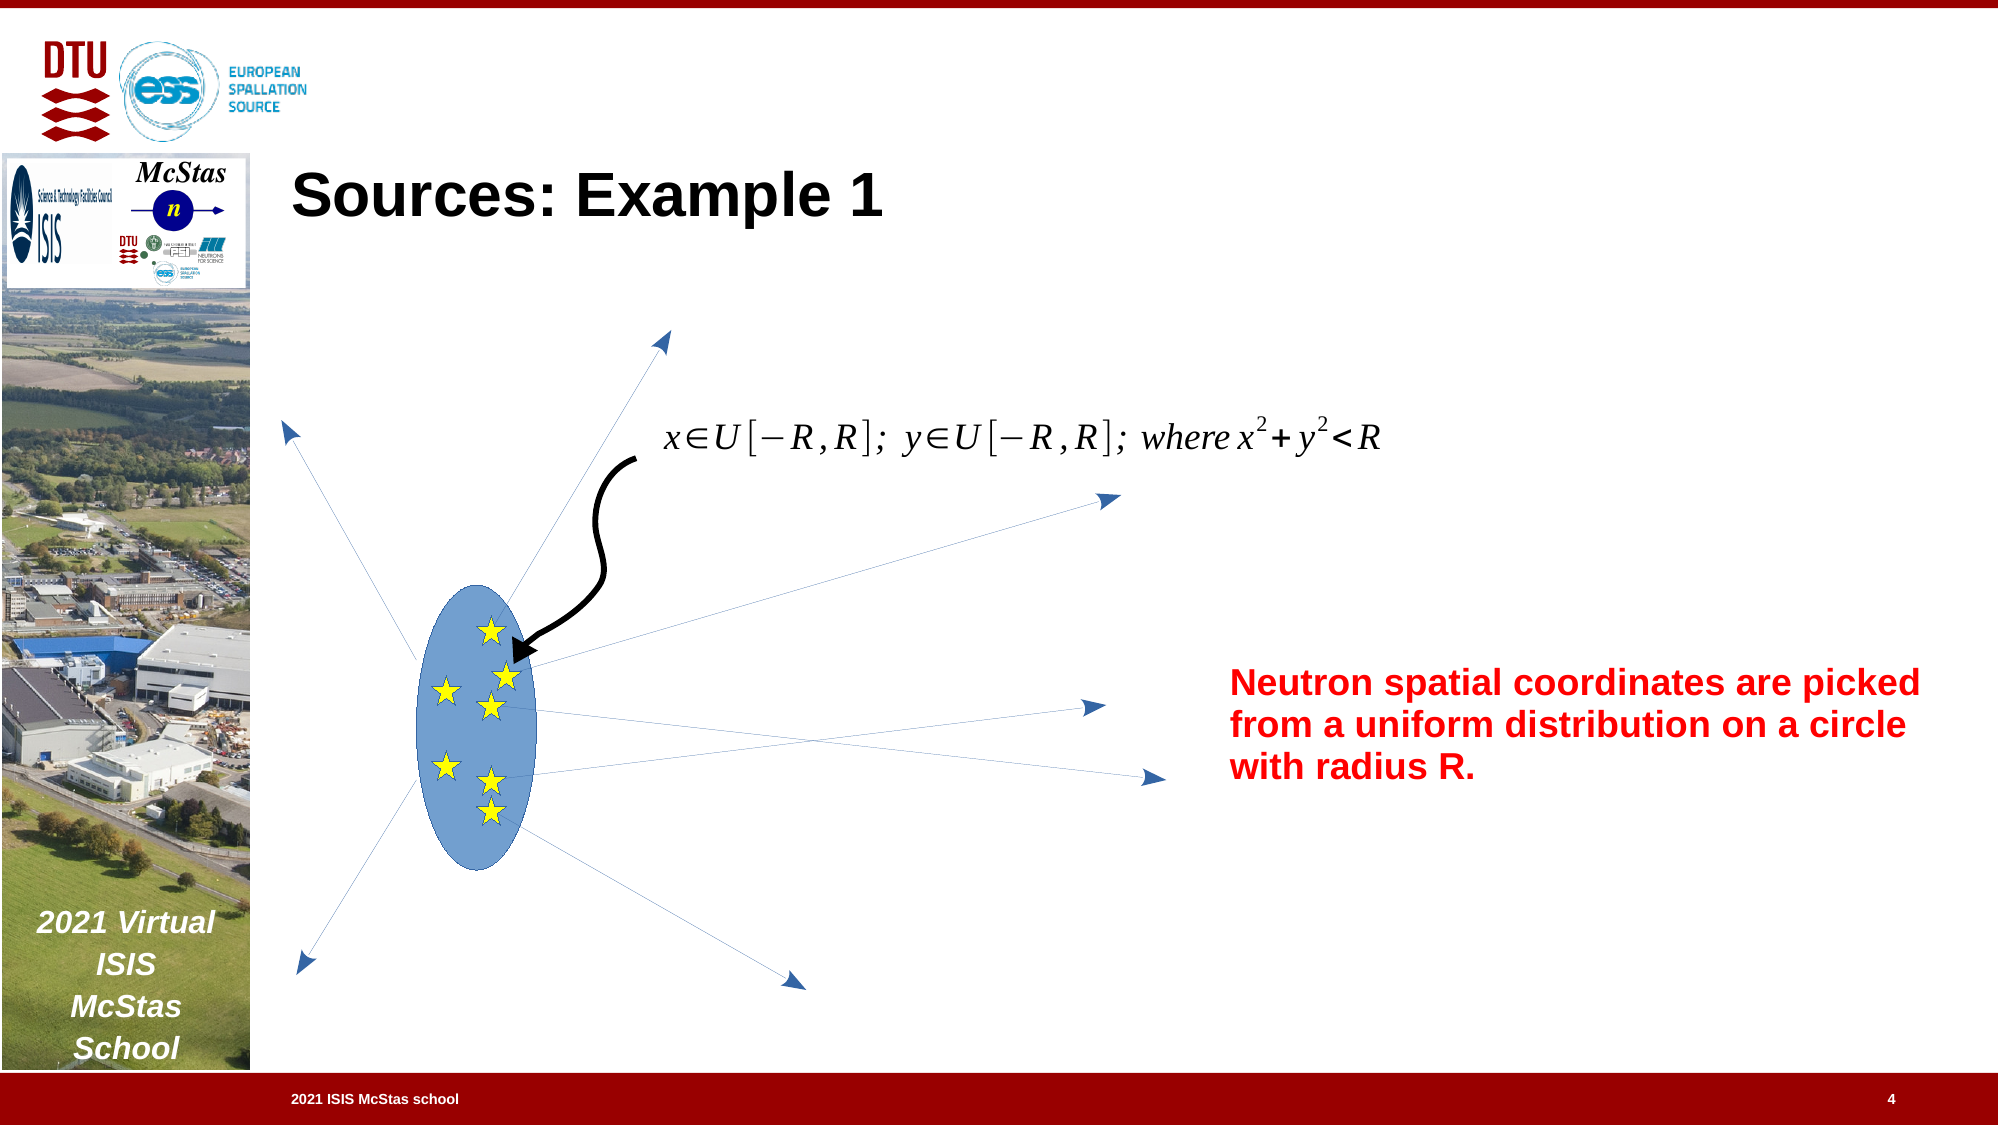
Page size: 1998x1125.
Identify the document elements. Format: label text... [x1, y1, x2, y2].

slide_number <number> [1887, 1088, 1909, 1110]
picture [2, 153, 250, 1070]
text_box [416, 585, 537, 871]
text_box Neutron spatial coordinates are picked from a uniform distribution on a circle with radius R. [1215, 654, 1951, 796]
chart [656, 410, 1388, 459]
picture [119, 41, 307, 142]
title Sources: Example 1 [291, 69, 1819, 230]
